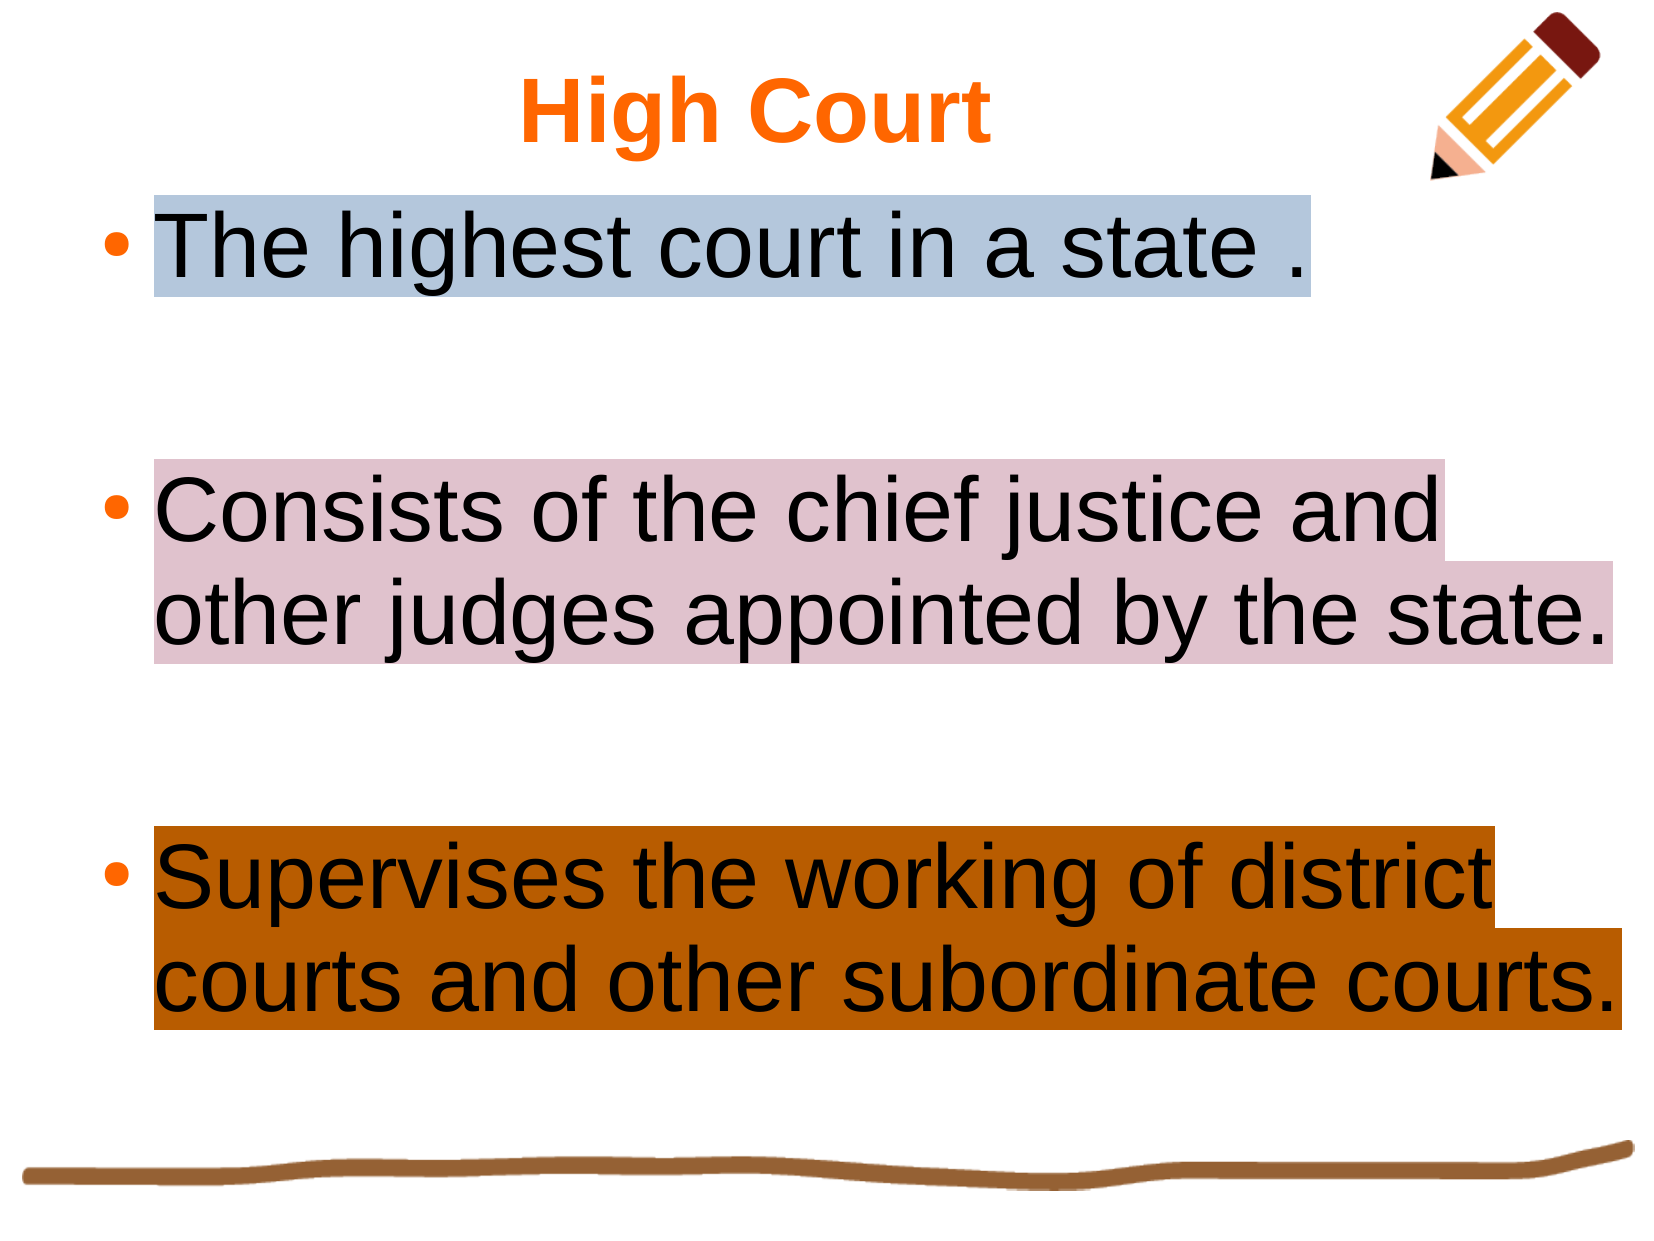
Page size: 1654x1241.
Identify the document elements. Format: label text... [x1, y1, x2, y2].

picture [22, 1140, 1635, 1191]
title High Court [82, 49, 1430, 172]
picture [1430, 12, 1601, 181]
list The highest court in a state . Consists of the chief justice and other judges appointed by the state. Supervises the working of district courts and other subordinate courts. [82, 195, 1654, 1122]
